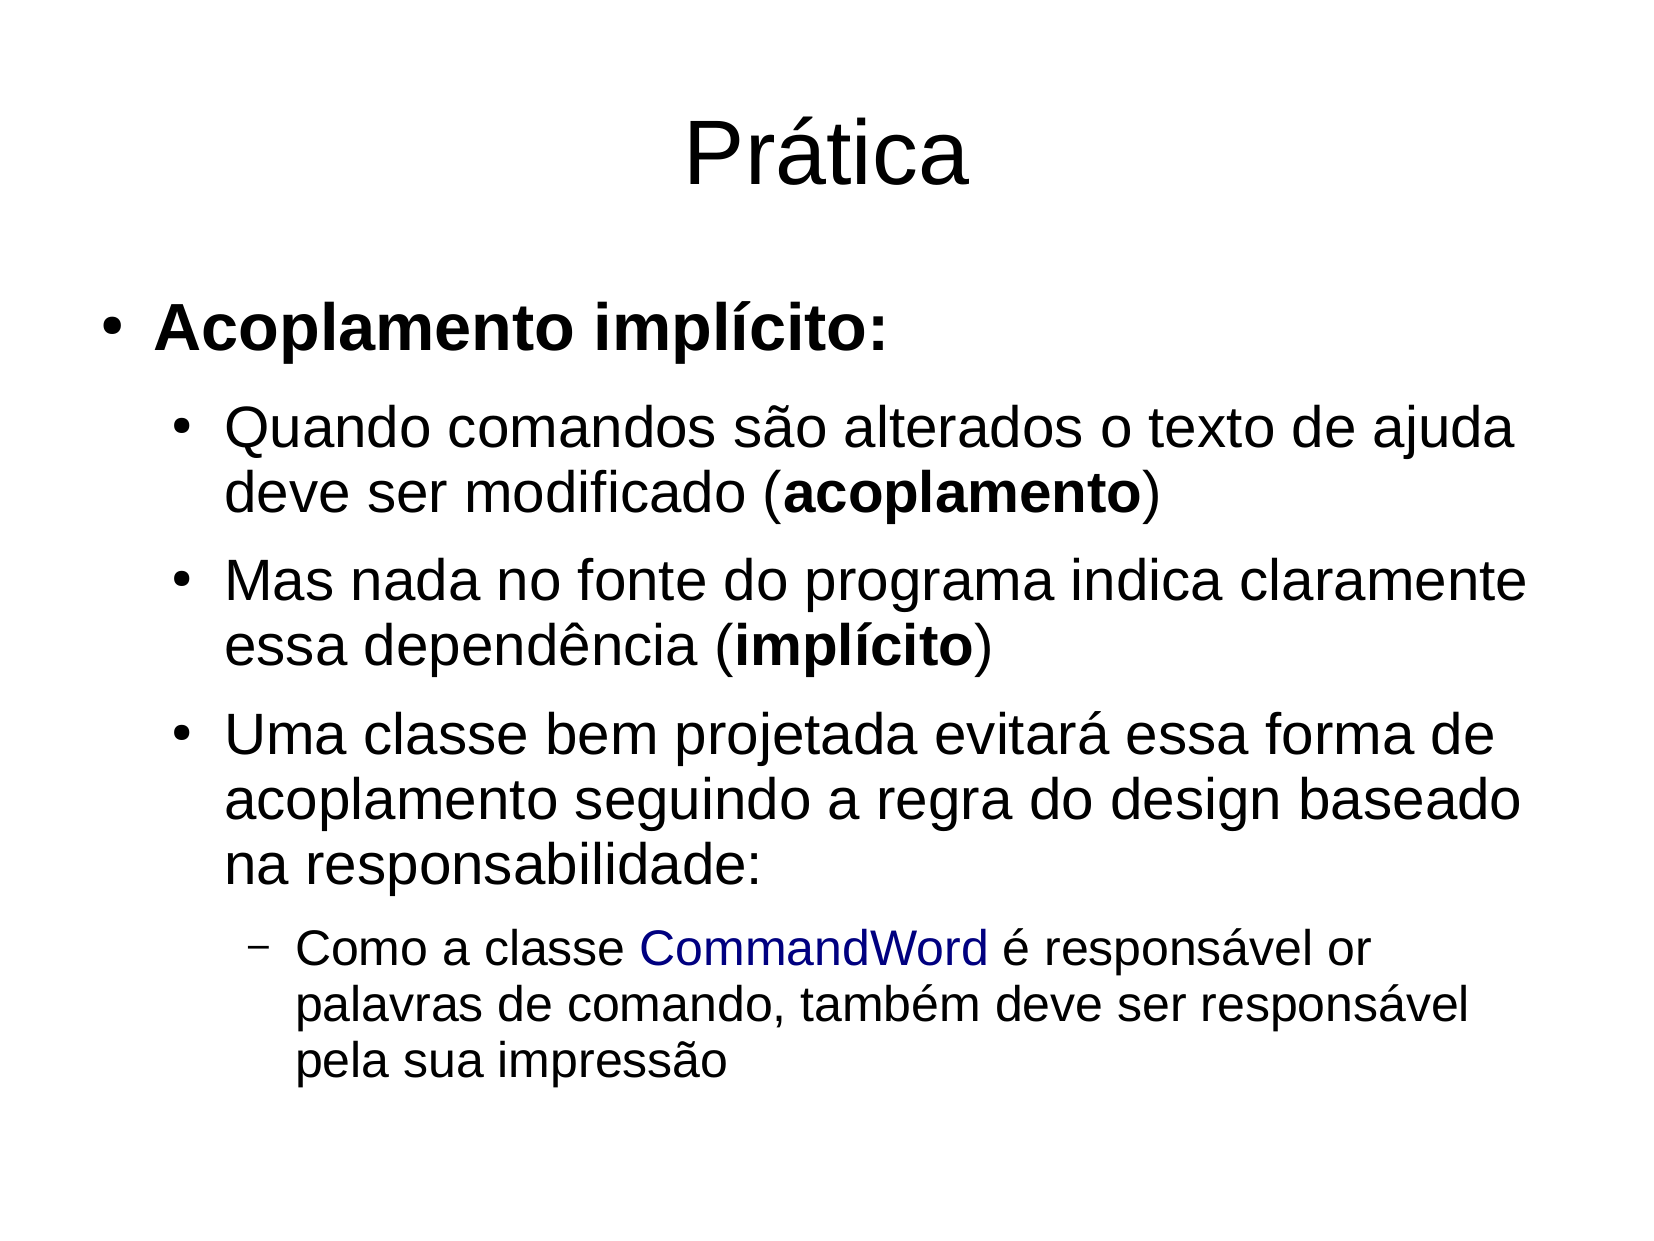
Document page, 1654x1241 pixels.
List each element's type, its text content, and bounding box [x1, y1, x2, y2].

title Prática [82, 49, 1571, 257]
list Acoplamento implícito: Quando comandos são alterados o texto de ajuda deve ser modificado (acoplamento) Mas nada no fonte do programa indica claramente essa dependência (implícito) Uma classe bem projetada evitará essa forma de acoplamento seguindo a regra do design baseado na responsabilidade: Como a classe CommandWord é responsável or palavras de comando, também deve ser responsável pela sua impressão [82, 290, 1571, 1109]
